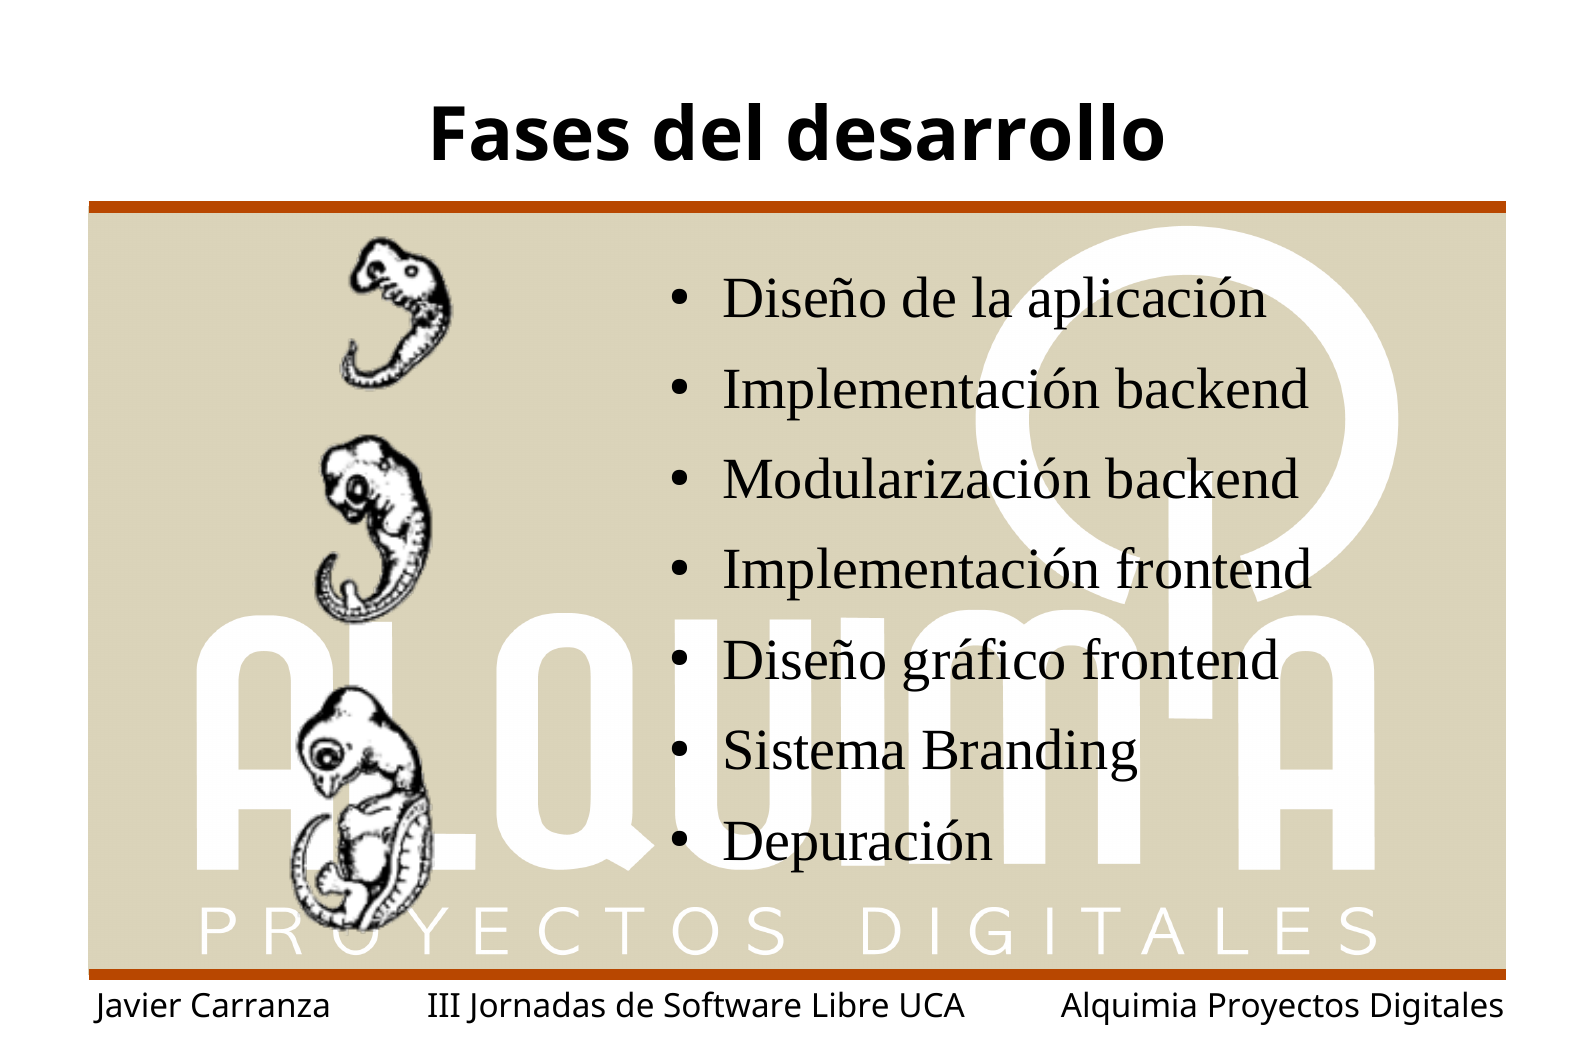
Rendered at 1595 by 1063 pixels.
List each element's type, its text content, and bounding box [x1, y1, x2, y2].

list Diseño de la aplicación Implementación backend Modularización backend Implementación frontend Diseño gráfico frontend Sistema Branding Depuración [633, 265, 1334, 933]
text_box Javier Carranza III Jornadas de Software Libre UCA Alquimia Proyectos Digitales [85, 974, 1510, 1048]
picture [88, 206, 1506, 982]
title Fases del desarrollo [79, 42, 1515, 220]
